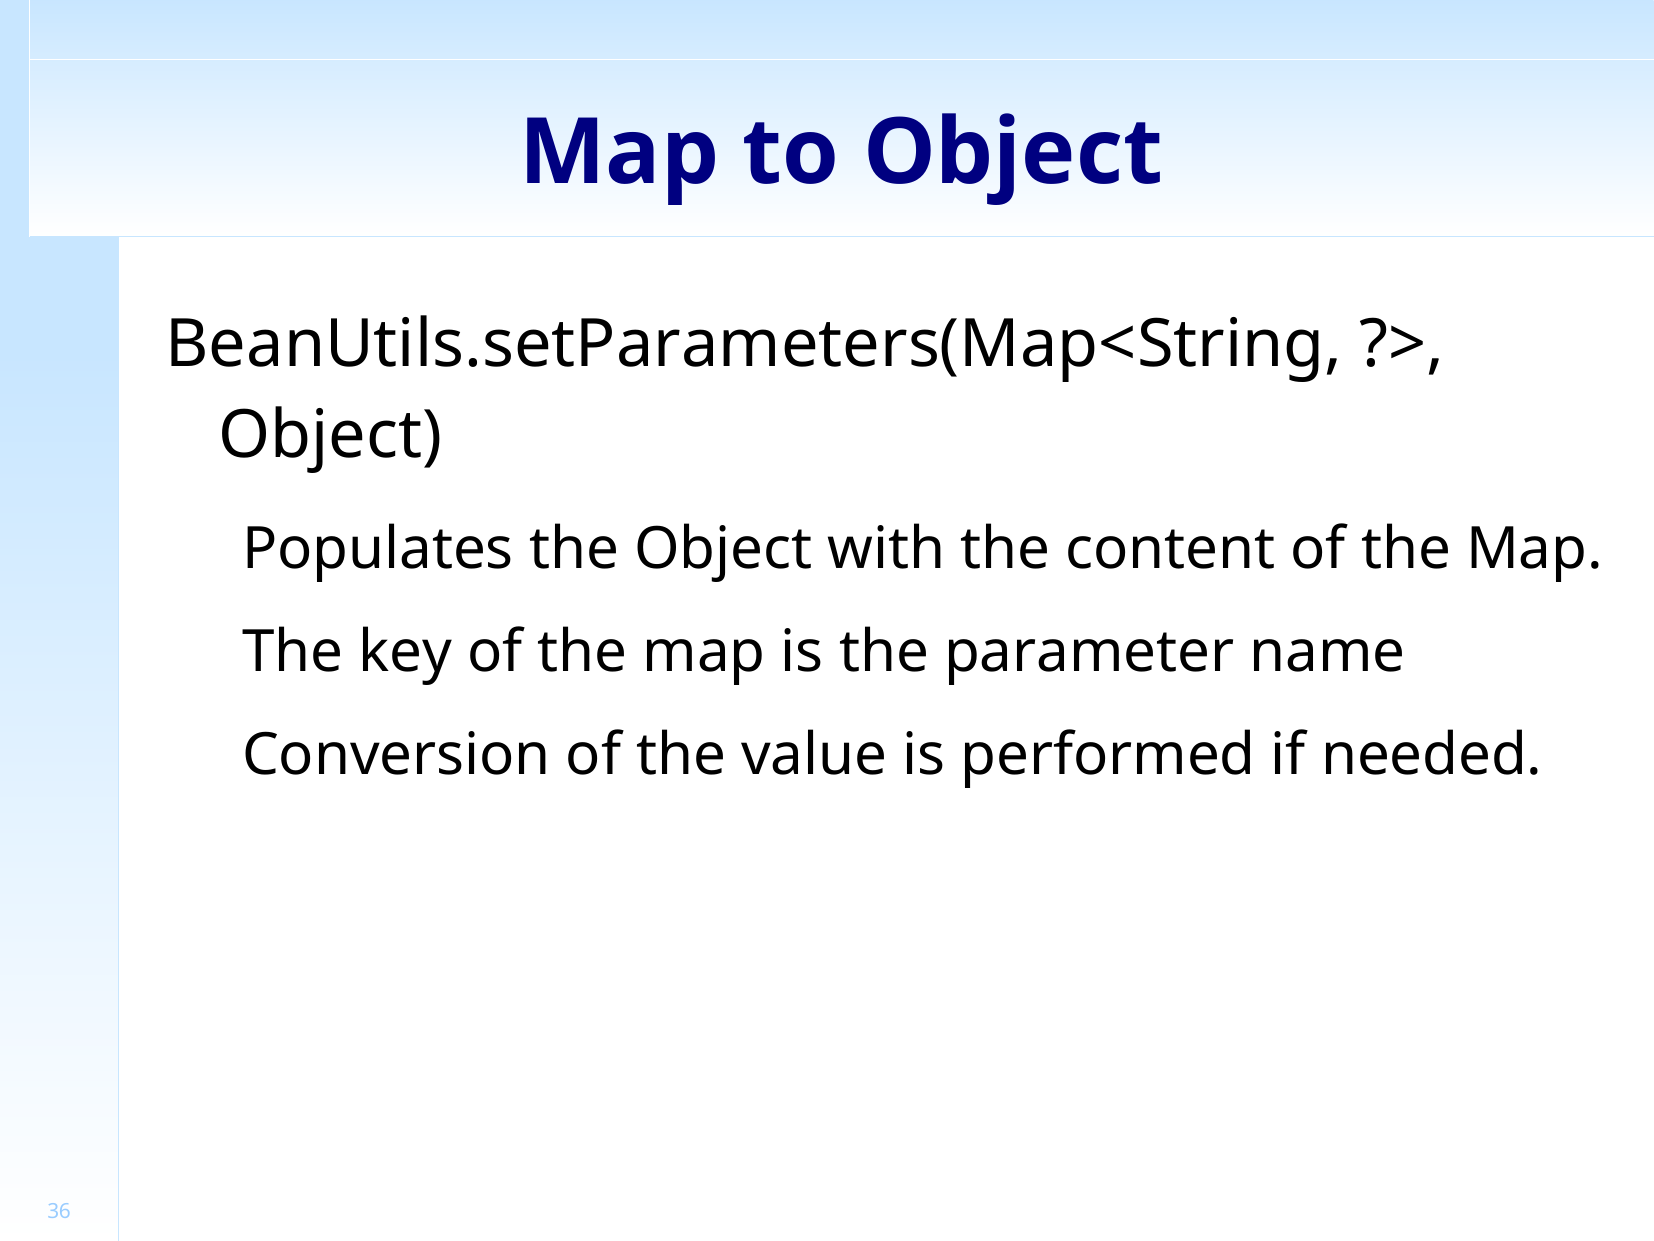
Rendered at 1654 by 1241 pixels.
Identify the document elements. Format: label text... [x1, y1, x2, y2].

title Map to Object [29, 59, 1654, 237]
list BeanUtils.setParameters(Map<String, ?>, Object) Populates the Object with the content of the Map. The key of the map is the parameter name Conversion of the value is performed if needed. [147, 295, 1625, 1182]
